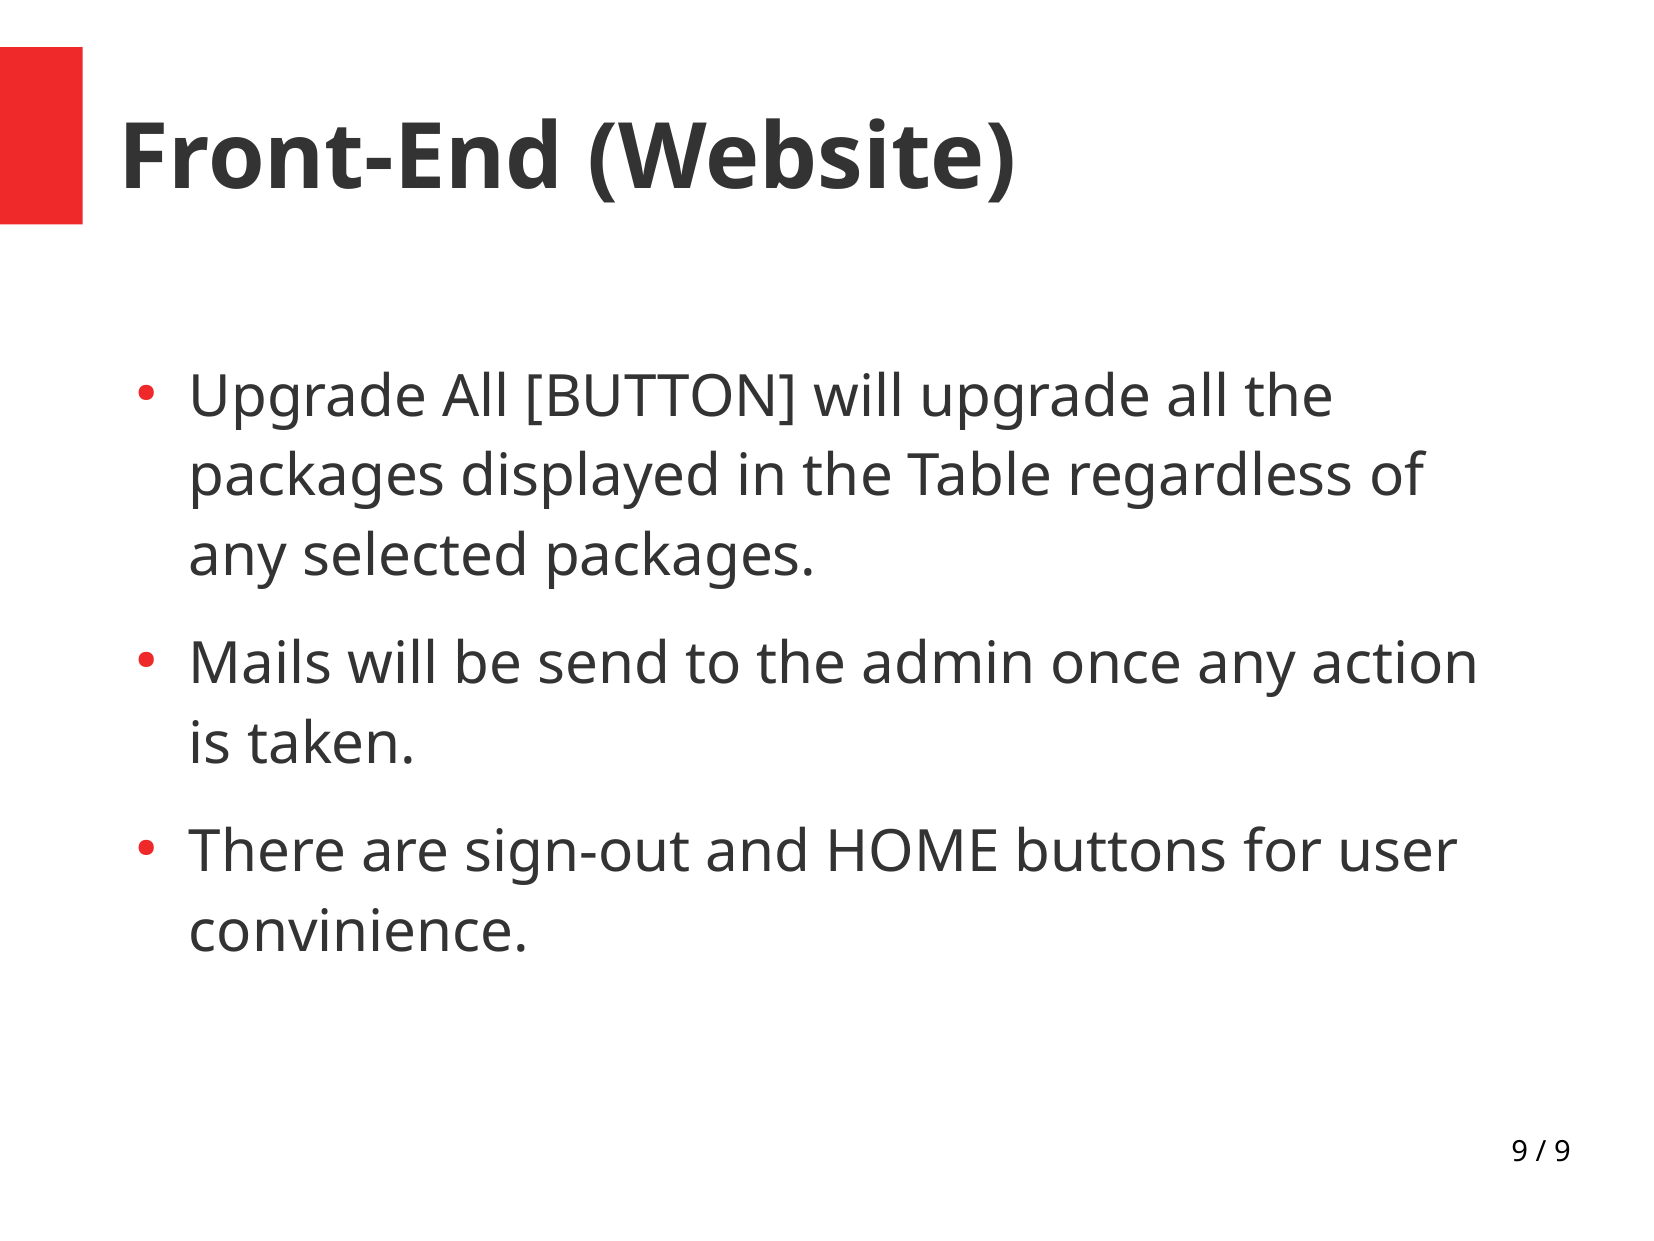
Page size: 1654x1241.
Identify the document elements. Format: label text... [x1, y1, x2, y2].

list Upgrade All [BUTTON] will upgrade all the packages displayed in the Table regardless of any selected packages. Mails will be send to the admin once any action is taken. There are sign-out and HOME buttons for user convinience. [118, 354, 1536, 1074]
title Front-End (Website) [118, 49, 1571, 257]
